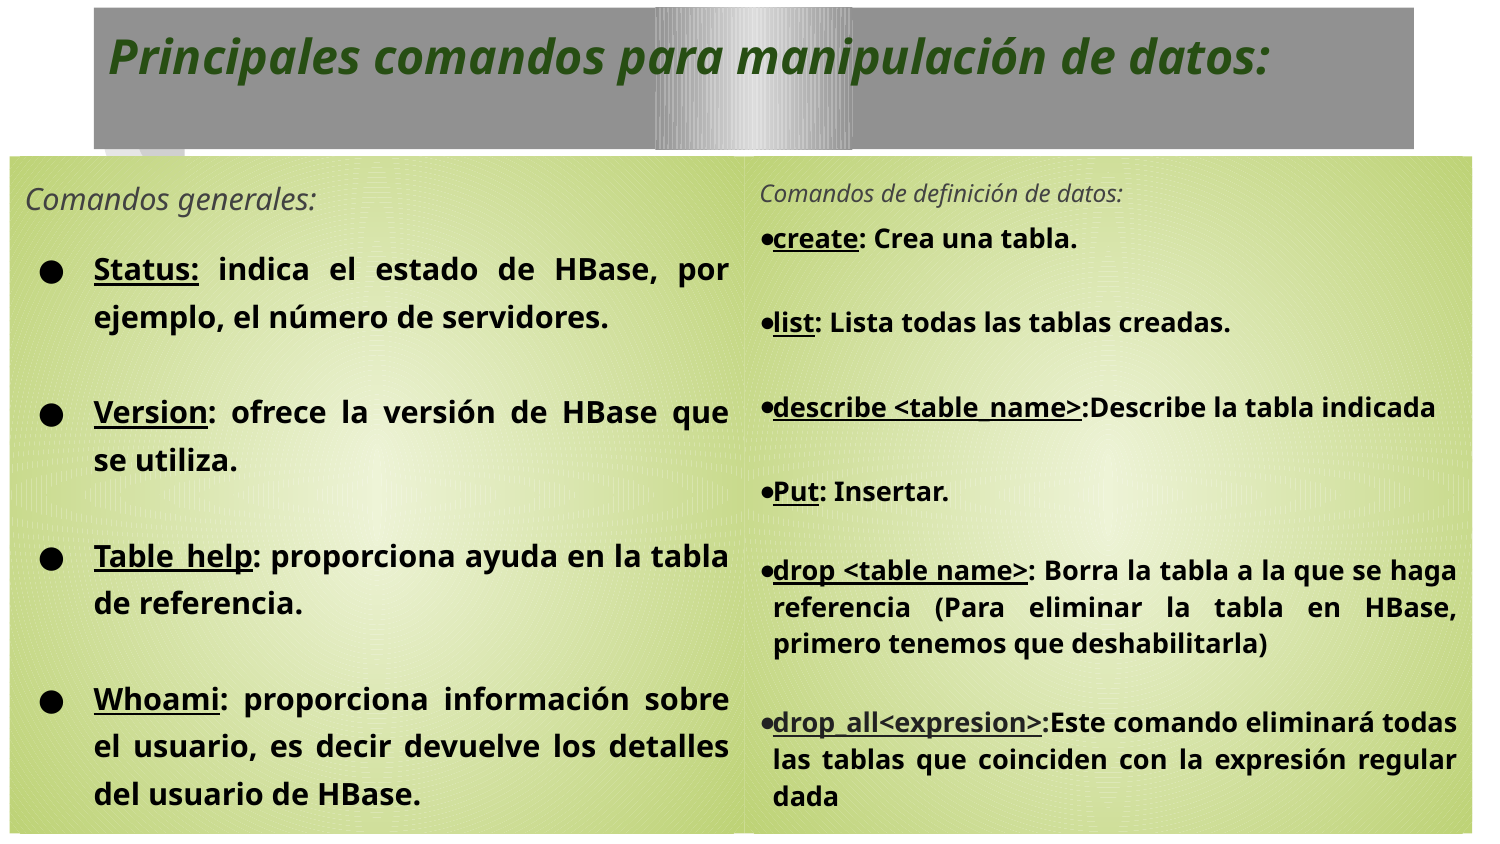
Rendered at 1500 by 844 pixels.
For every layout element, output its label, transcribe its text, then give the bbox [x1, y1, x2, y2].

list Comandos generales: Status: indica el estado de HBase, por ejemplo, el número de servidores. Version: ofrece la versión de HBase que se utiliza. Table_help: proporciona ayuda en la tabla de referencia. Whoami: proporciona información sobre el usuario, es decir devuelve los detalles del usuario de HBase. [9, 156, 744, 834]
list Comandos de definición de datos: create: Crea una tabla. list: Lista todas las tablas creadas. describe <table_name>:Describe la tabla indicada Put: Insertar. drop <table name>: Borra la tabla a la que se haga referencia (Para eliminar la tabla en HBase, primero tenemos que deshabilitarla) drop_all<expresion>:Este comando eliminará todas las tablas que coinciden con la expresión regular dada [744, 156, 1473, 834]
title Principales comandos para manipulación de datos: [93, 7, 1414, 150]
